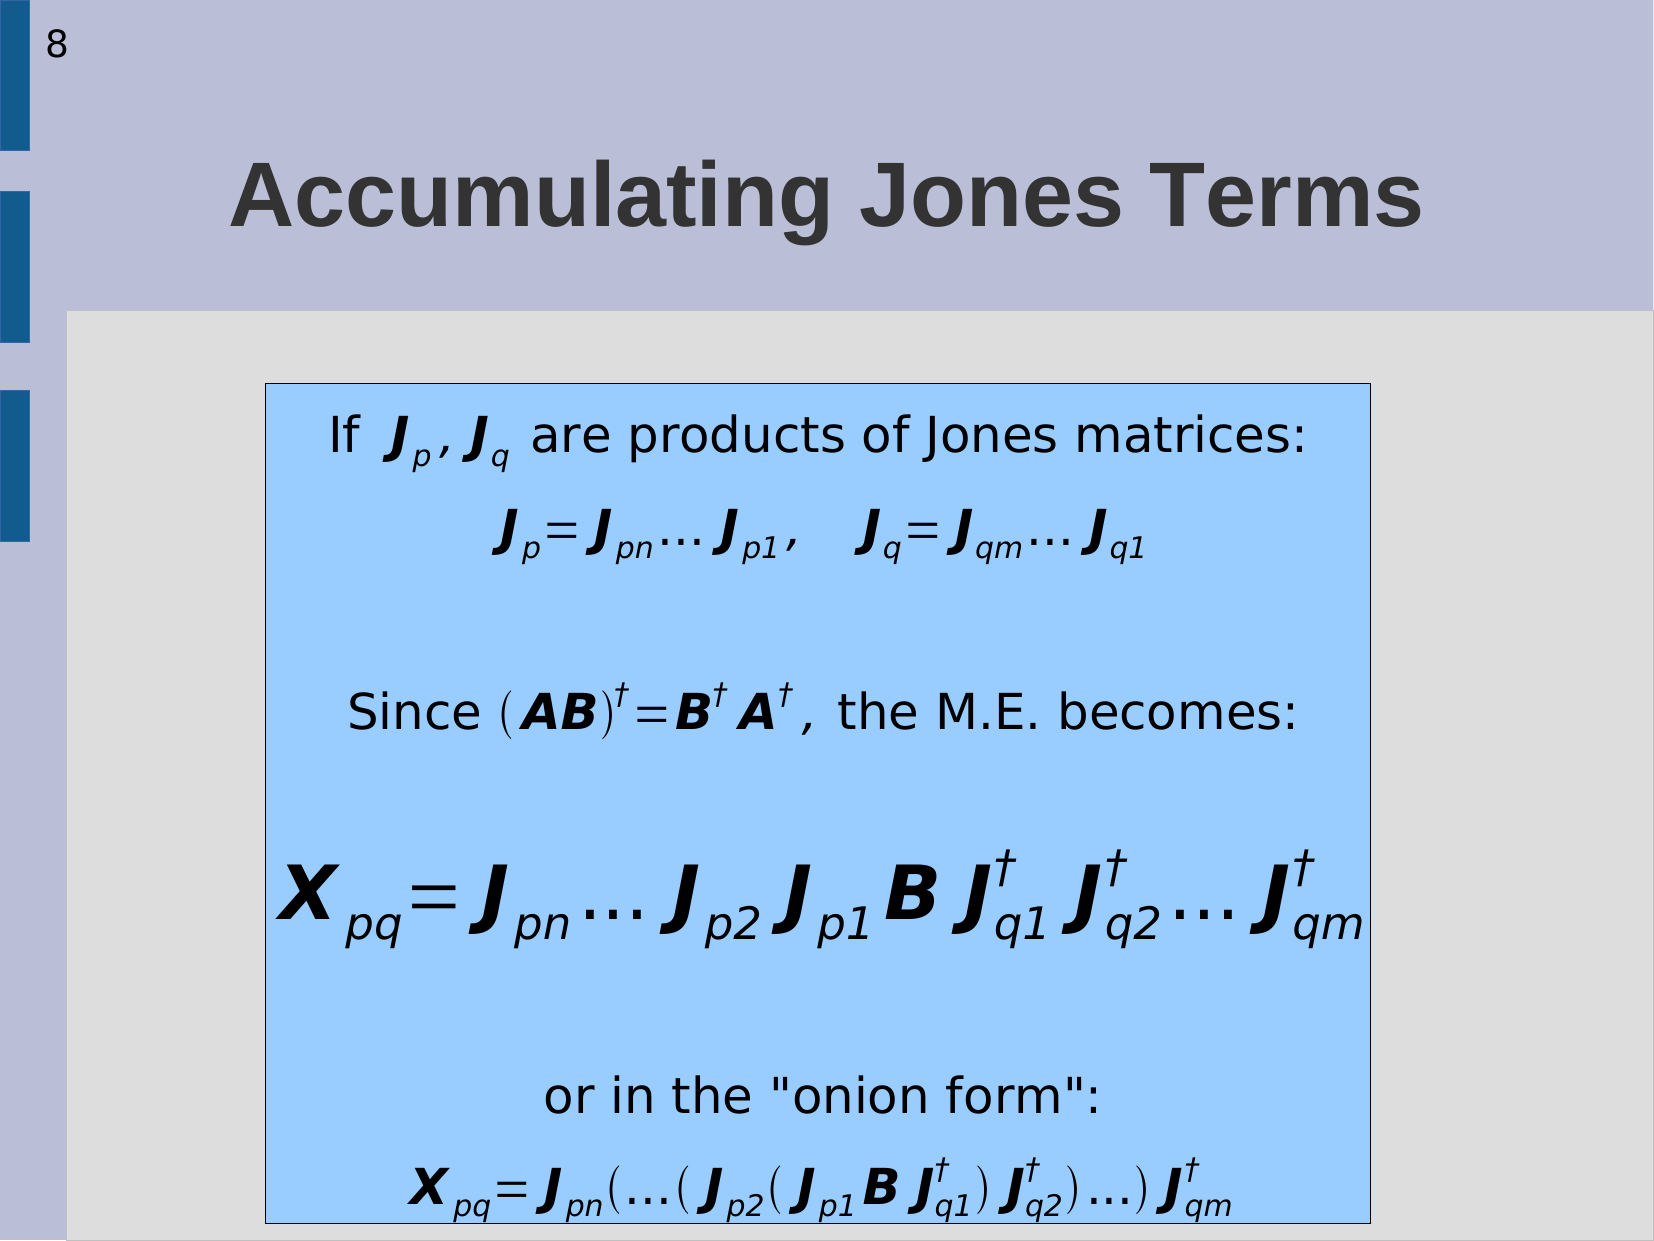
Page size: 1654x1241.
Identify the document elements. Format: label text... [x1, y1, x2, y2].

text_box <number> [32, 15, 267, 89]
title Accumulating Jones Terms [121, 91, 1534, 299]
chart [265, 383, 1371, 1224]
